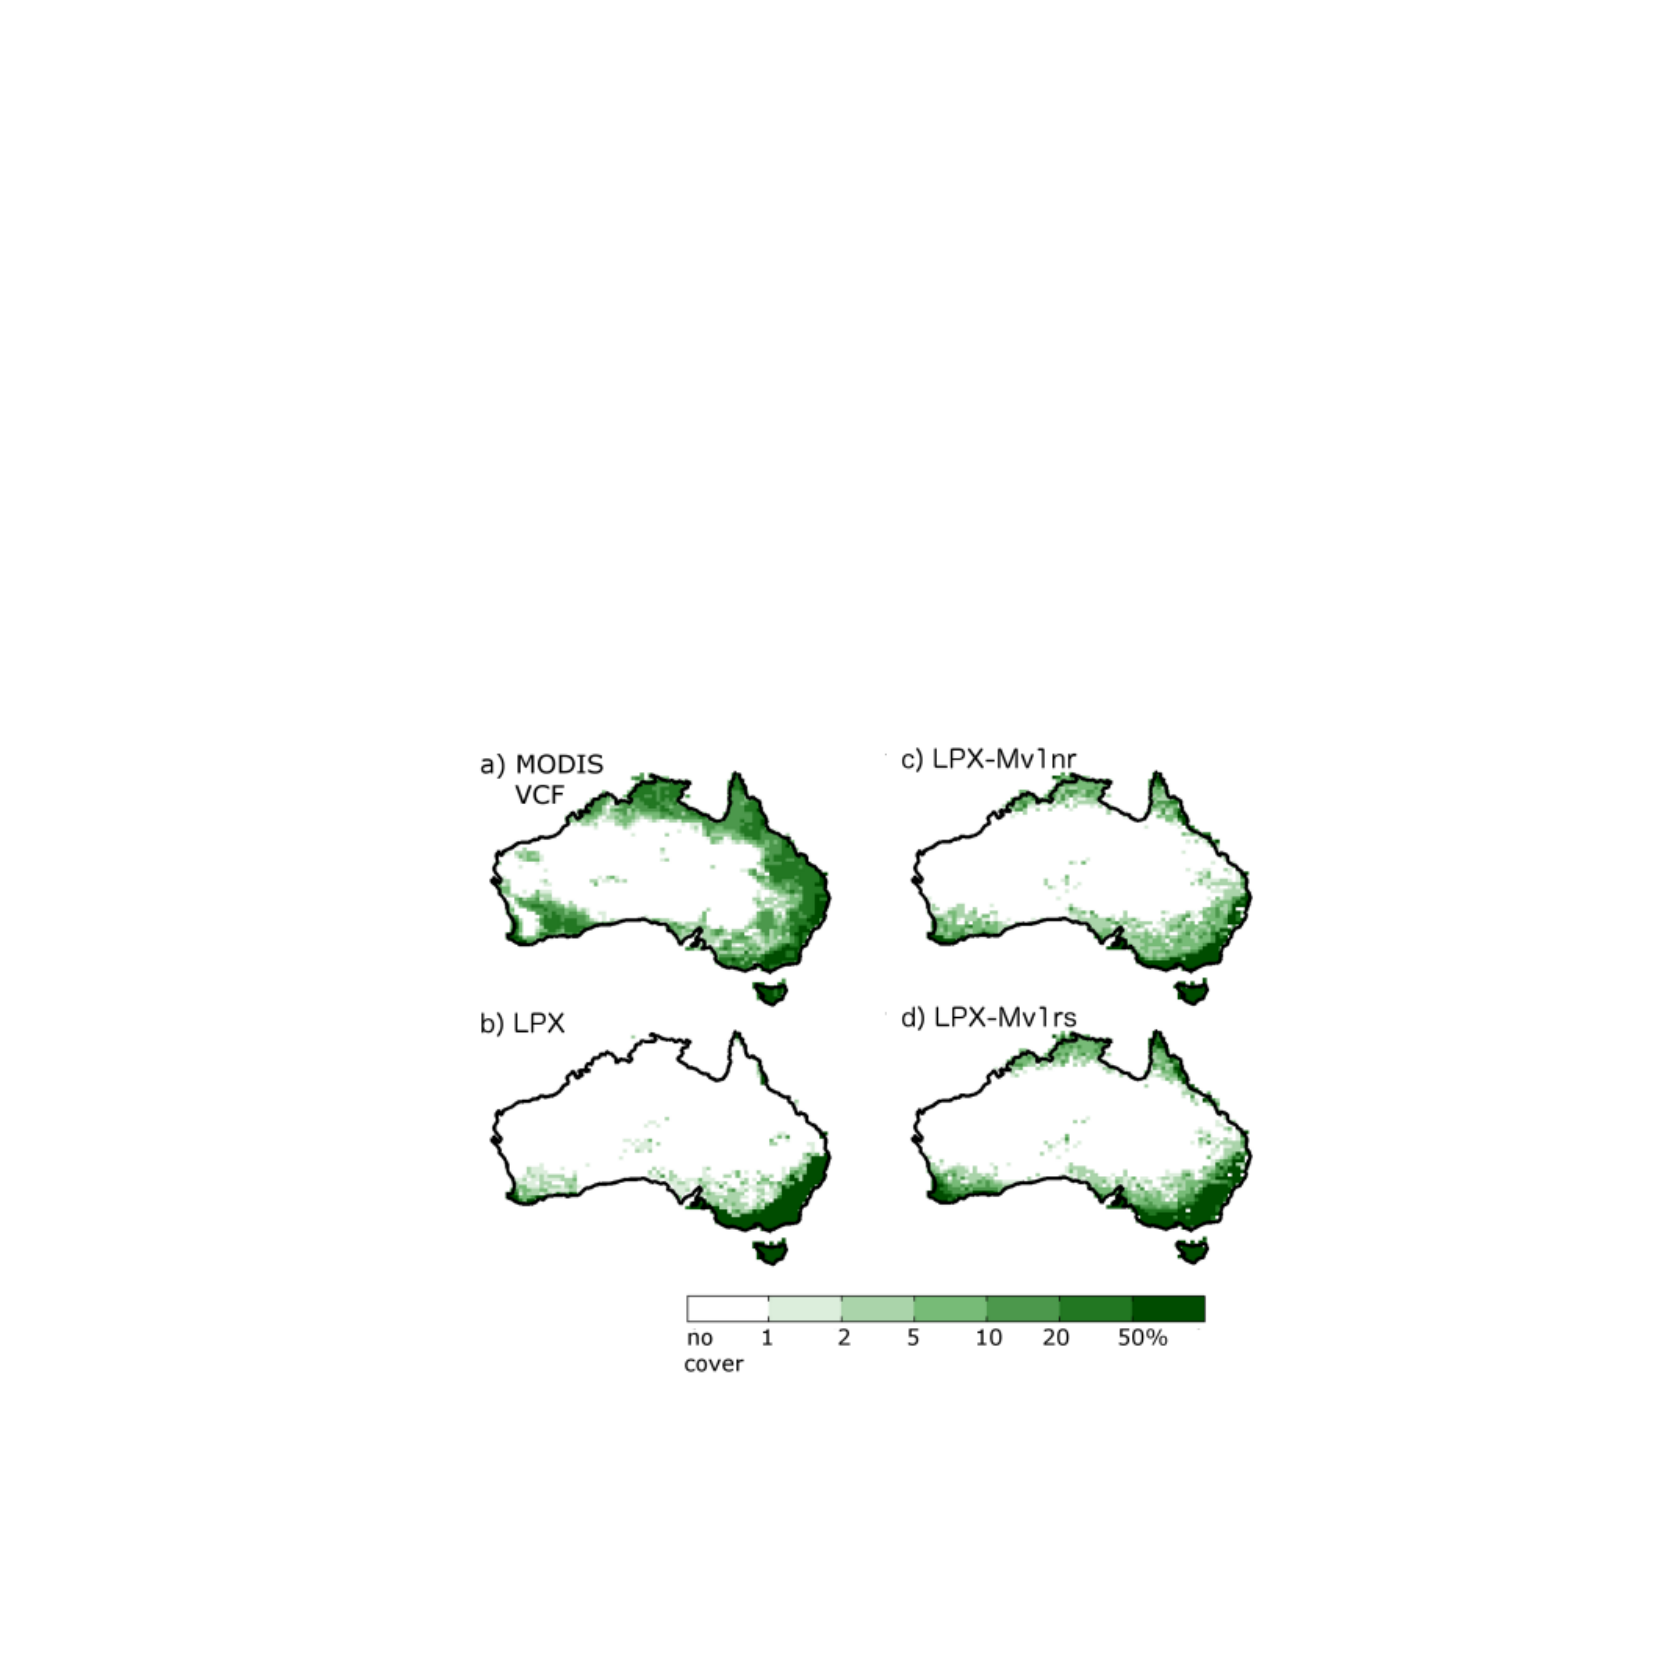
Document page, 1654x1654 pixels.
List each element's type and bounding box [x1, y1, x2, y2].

picture [452, 732, 1264, 1385]
